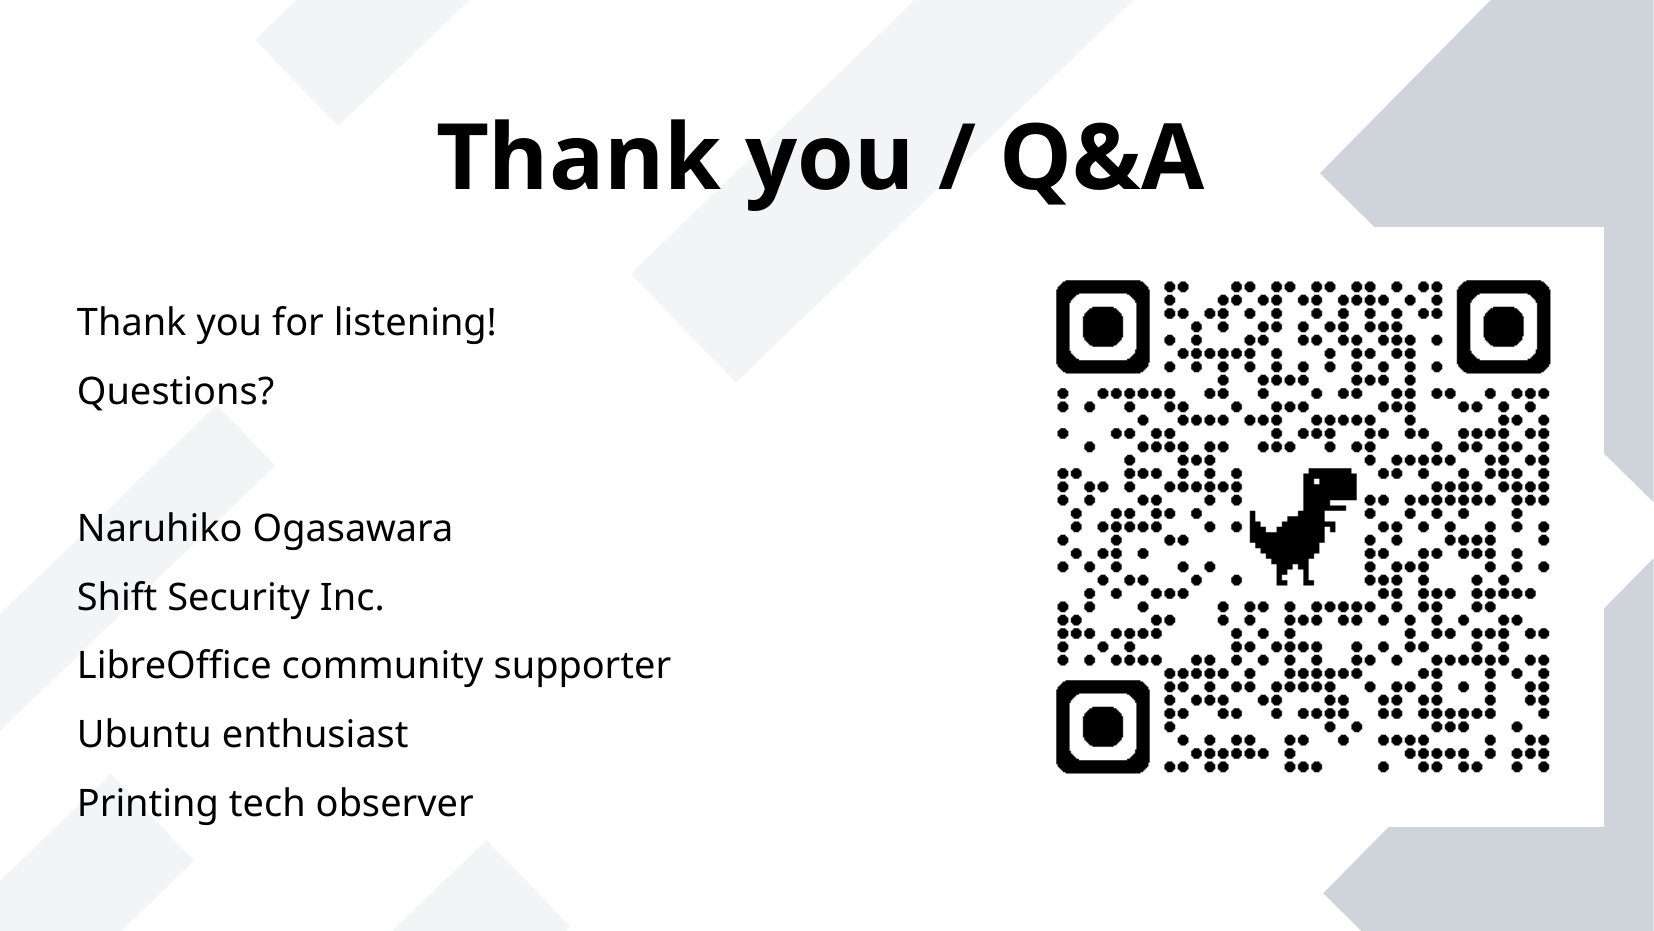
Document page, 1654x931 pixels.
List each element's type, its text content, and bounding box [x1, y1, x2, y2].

picture [1003, 227, 1604, 827]
title Thank you / Q&A [76, 76, 1565, 233]
list Thank you for listening! Questions? Naruhiko Ogasawara Shift Security Inc. LibreOffice community supporter Ubuntu enthusiast Printing tech observer [76, 295, 1088, 835]
